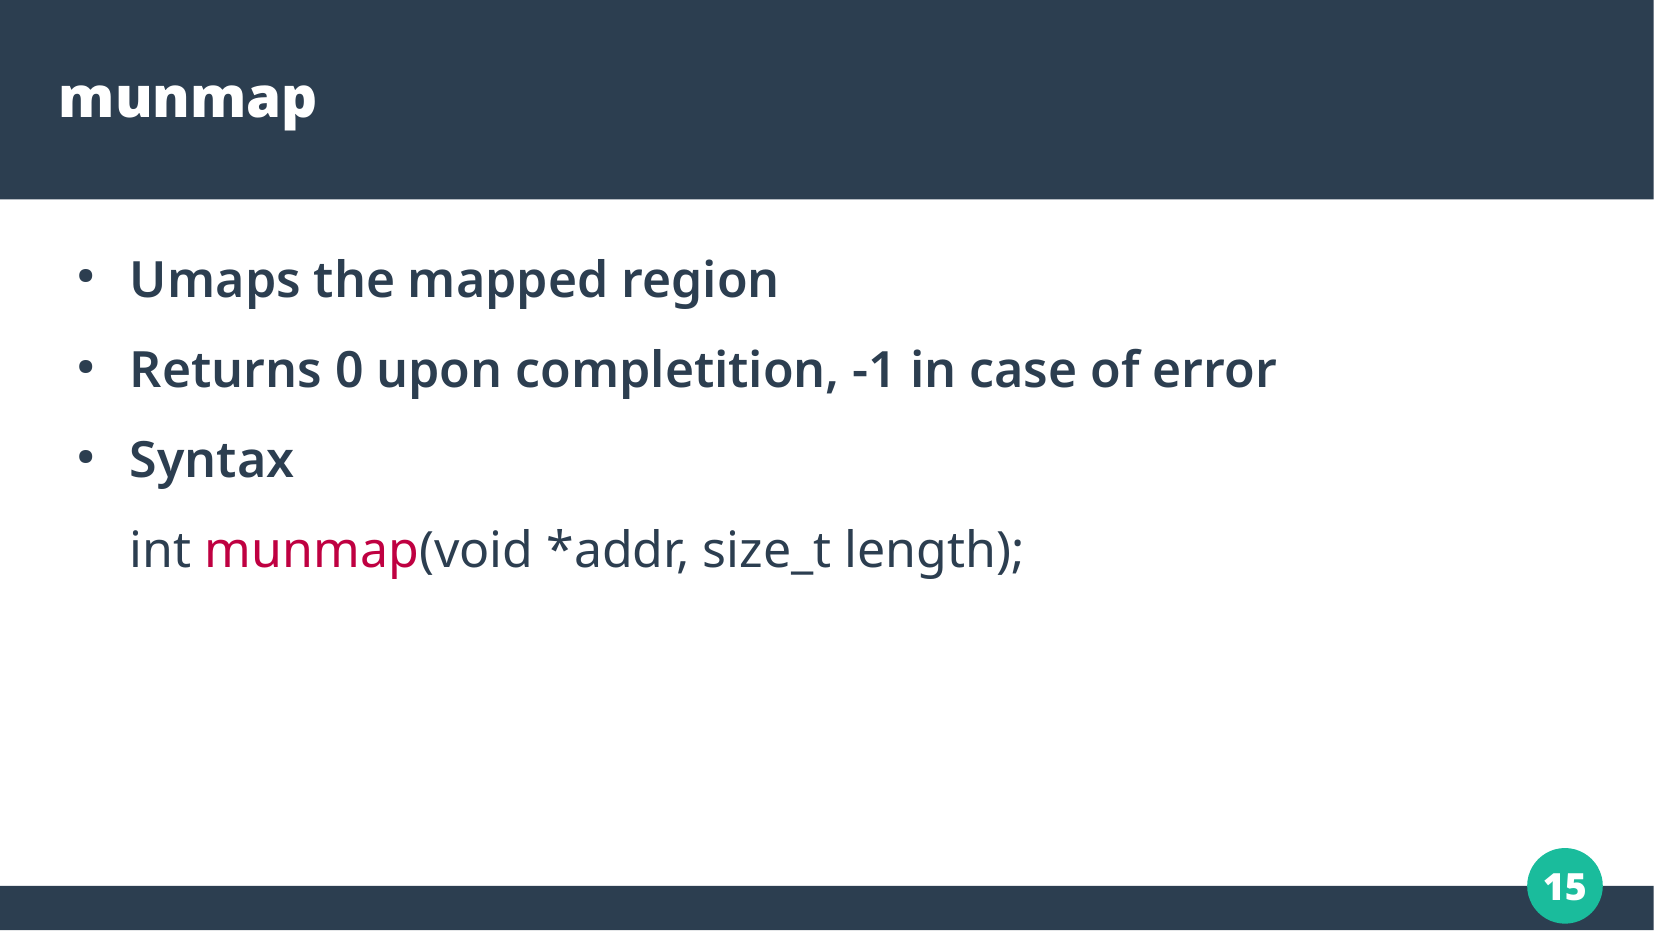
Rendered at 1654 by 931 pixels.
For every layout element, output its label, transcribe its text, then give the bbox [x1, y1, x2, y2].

list Umaps the mapped region Returns 0 upon completition, -1 in case of error Syntax int munmap(void *addr, size_t length); [59, 243, 1595, 864]
title munmap [59, 37, 1595, 155]
